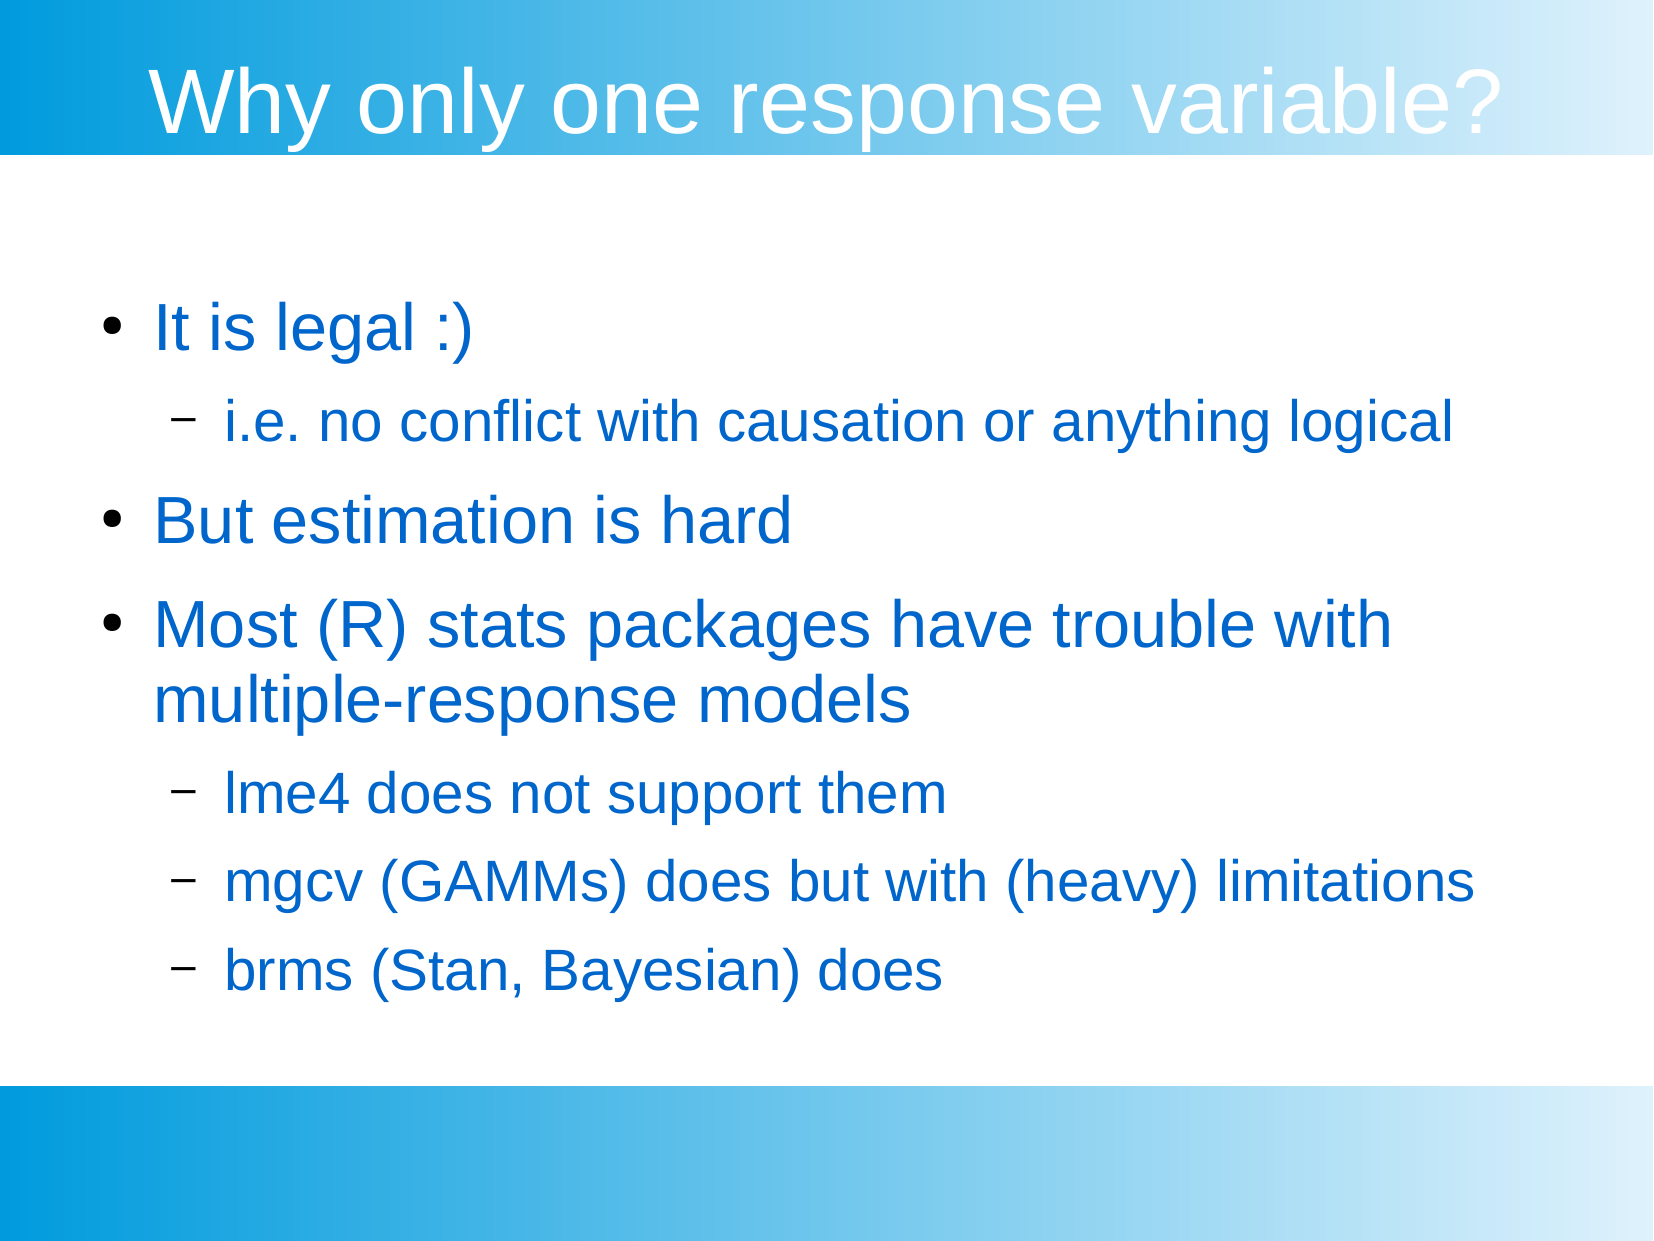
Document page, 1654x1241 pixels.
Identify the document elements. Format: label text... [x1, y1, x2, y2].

list It is legal :) i.e. no conflict with causation or anything logical But estimation is hard Most (R) stats packages have trouble with multiple-response models lme4 does not support them mgcv (GAMMs) does but with (heavy) limitations brms (Stan, Bayesian) does [82, 290, 1571, 1010]
title Why only one response variable? [82, 49, 1571, 155]
